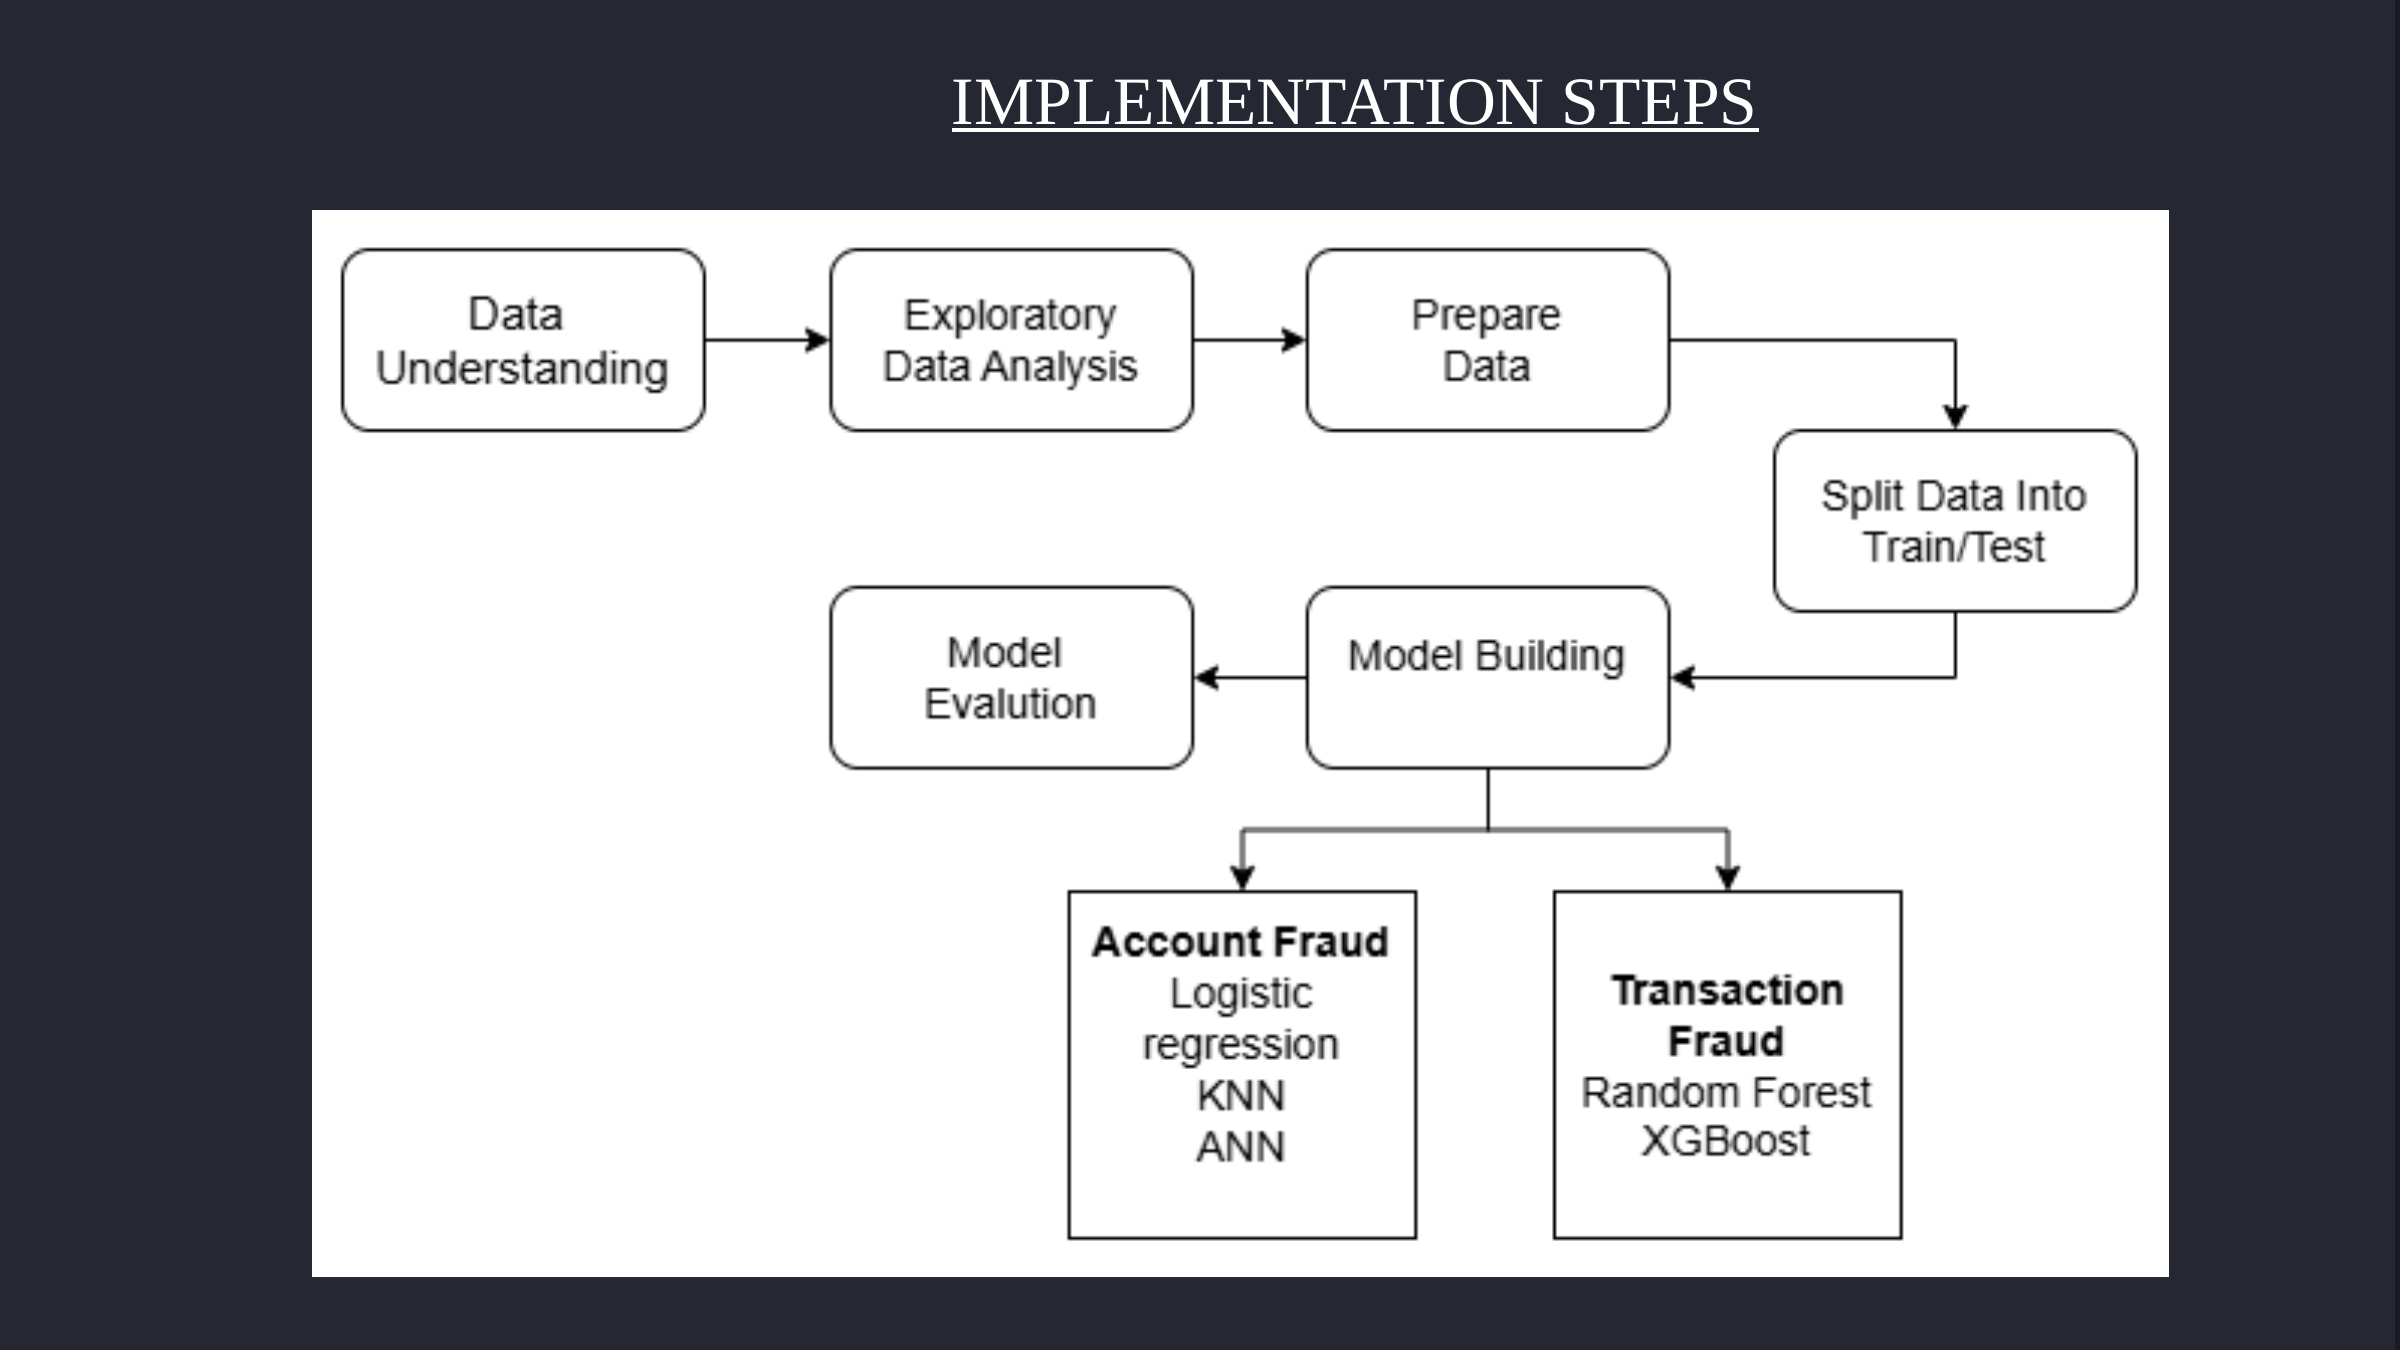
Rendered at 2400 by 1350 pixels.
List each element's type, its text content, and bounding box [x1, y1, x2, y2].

text_box [0, 0, 2400, 1350]
text_box IMPLEMENTATION STEPS [951, 56, 2169, 139]
picture [312, 210, 2169, 1277]
